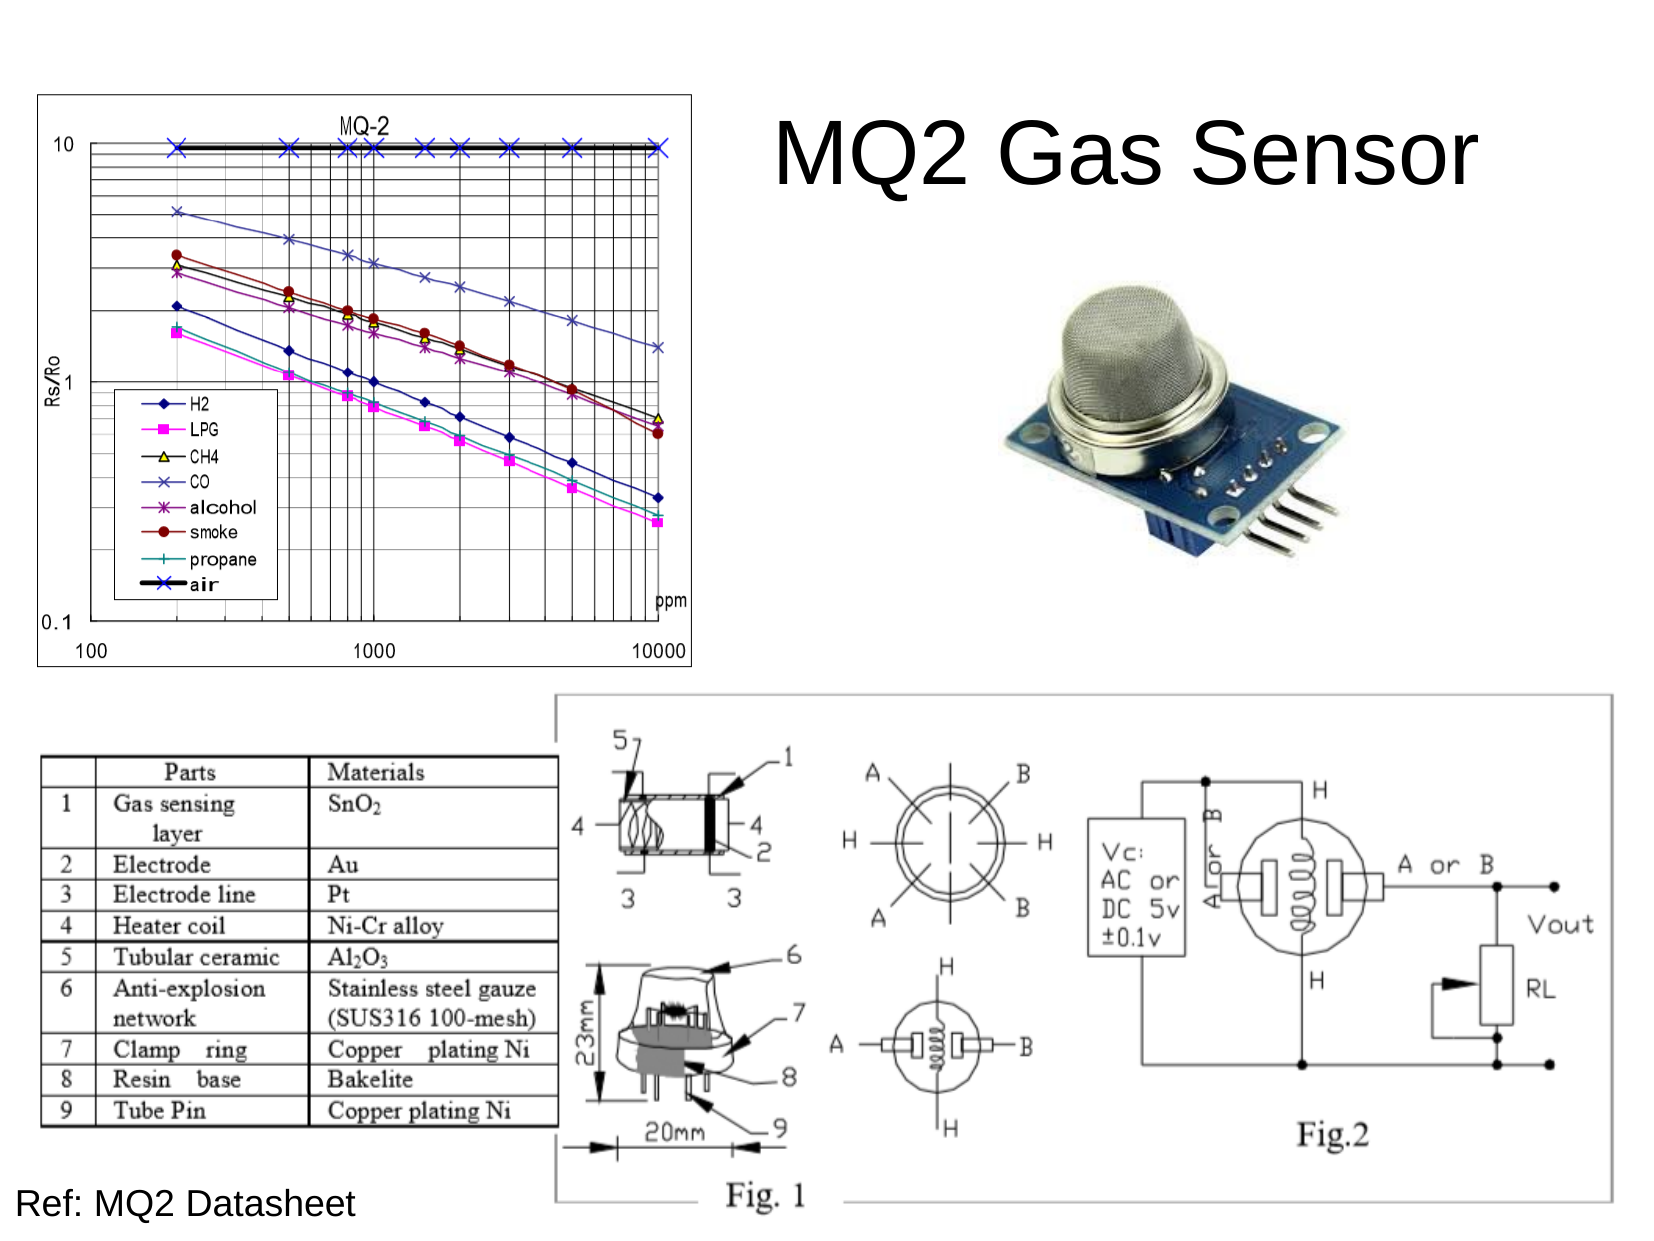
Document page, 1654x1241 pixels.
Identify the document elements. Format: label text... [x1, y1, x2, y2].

picture [0, 682, 1636, 1221]
picture [11, 69, 702, 676]
picture [998, 256, 1351, 608]
title MQ2 Gas Sensor [82, 49, 1571, 257]
